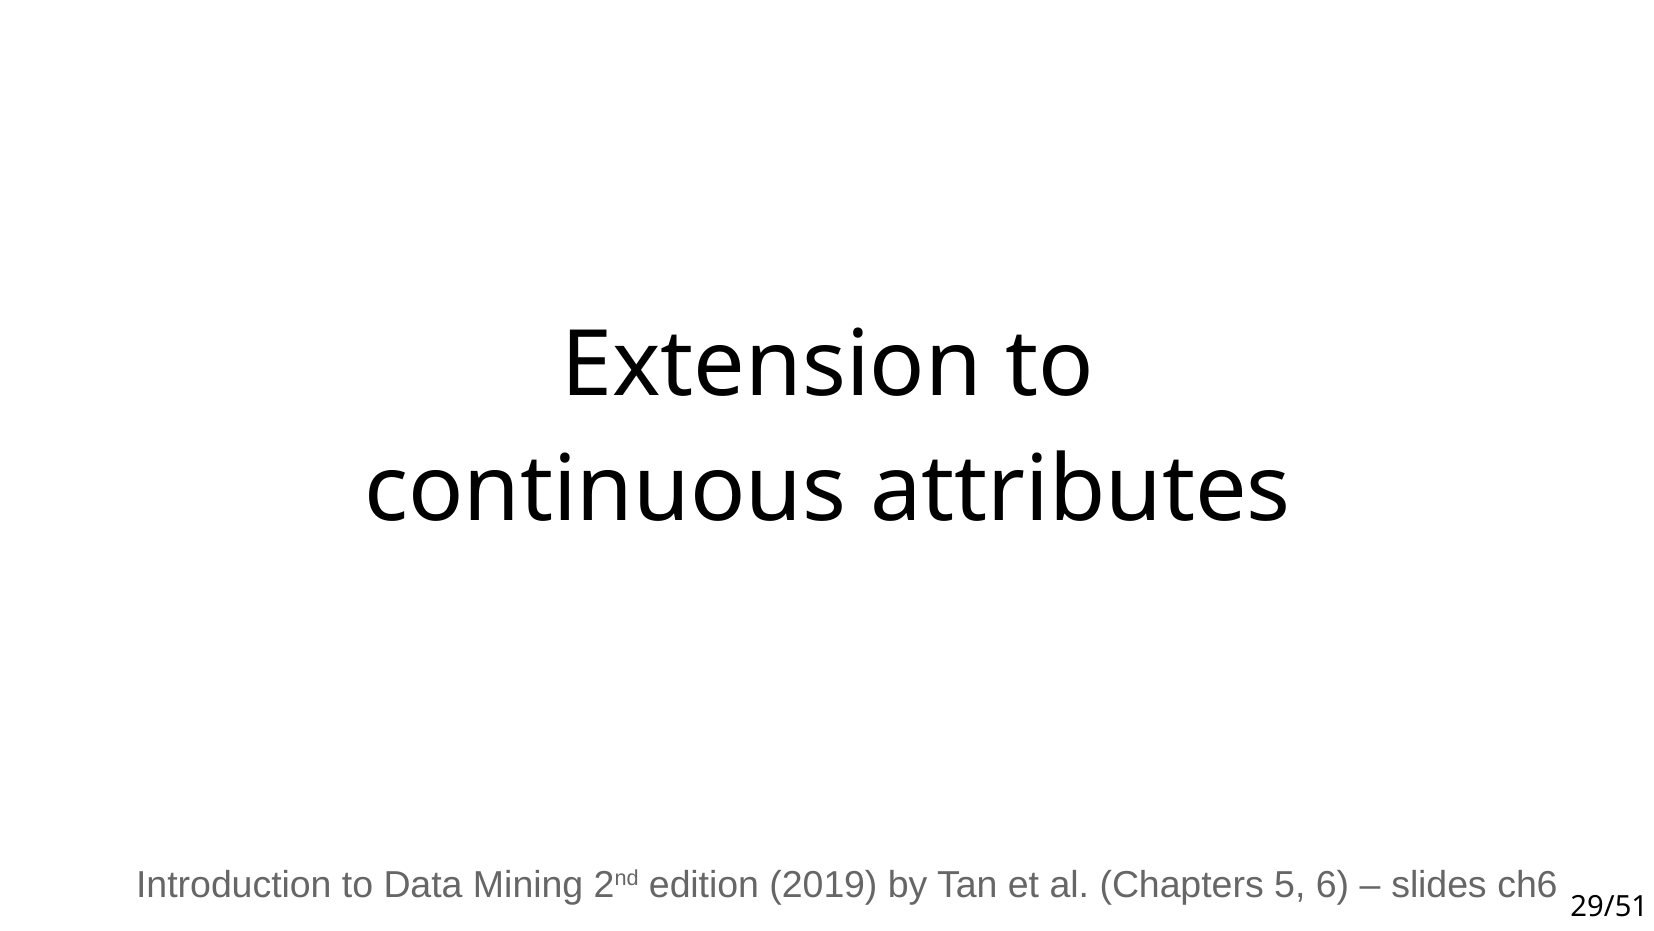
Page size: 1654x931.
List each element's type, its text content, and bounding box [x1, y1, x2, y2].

title Extension to continuous attributes [0, 293, 1654, 552]
text_box Introduction to Data Mining 2nd edition (2019) by Tan et al. (Chapters 5, 6) – slides ch6 [121, 856, 1573, 915]
